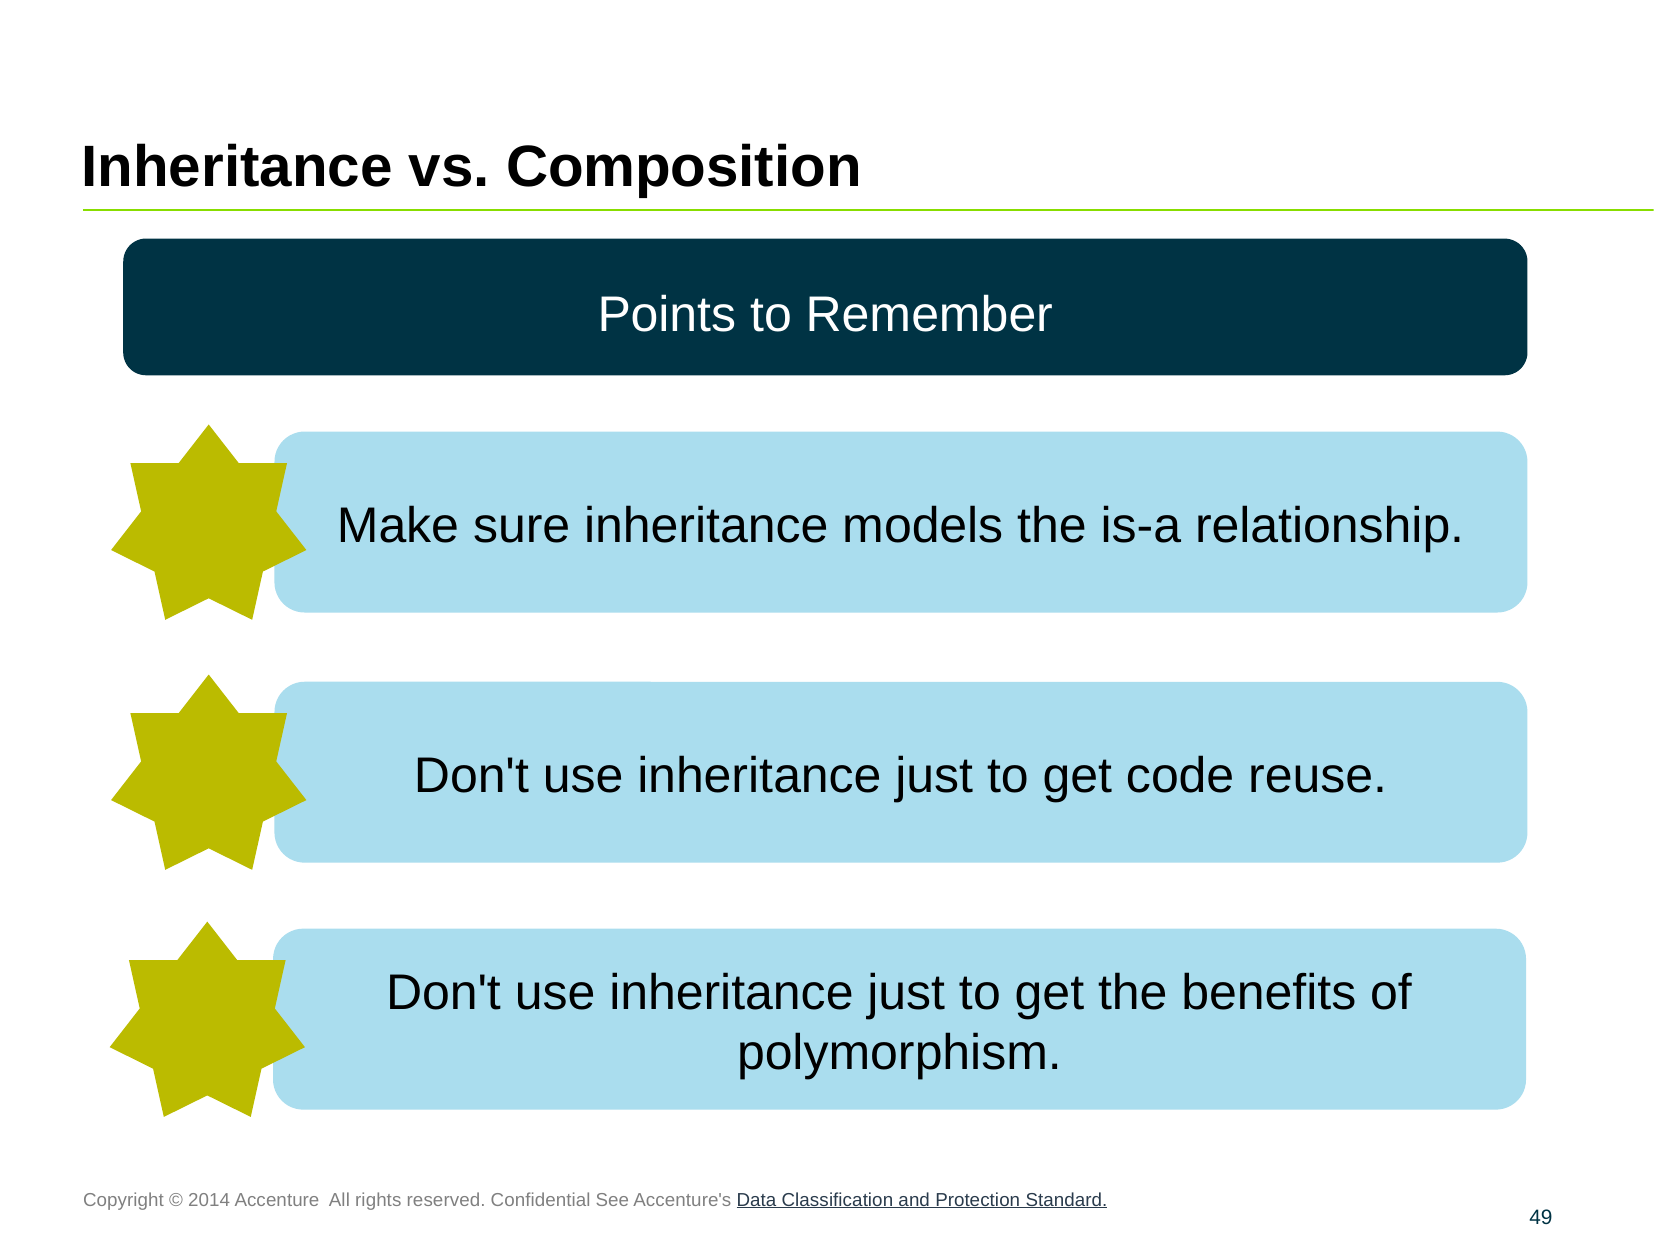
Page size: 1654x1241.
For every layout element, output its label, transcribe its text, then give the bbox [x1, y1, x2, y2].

text_box Points to Remember [123, 238, 1528, 376]
text_box [109, 921, 305, 1117]
text_box Don't use inheritance just to get the benefits of polymorphism. [273, 928, 1527, 1110]
text_box Make sure inheritance models the is-a relationship. [274, 431, 1528, 613]
text_box [111, 424, 307, 620]
text_box [111, 674, 307, 870]
title Inheritance vs. Composition [81, 56, 1654, 199]
text_box 49 [1529, 1182, 1645, 1229]
text_box Don't use inheritance just to get code reuse. [274, 681, 1528, 863]
